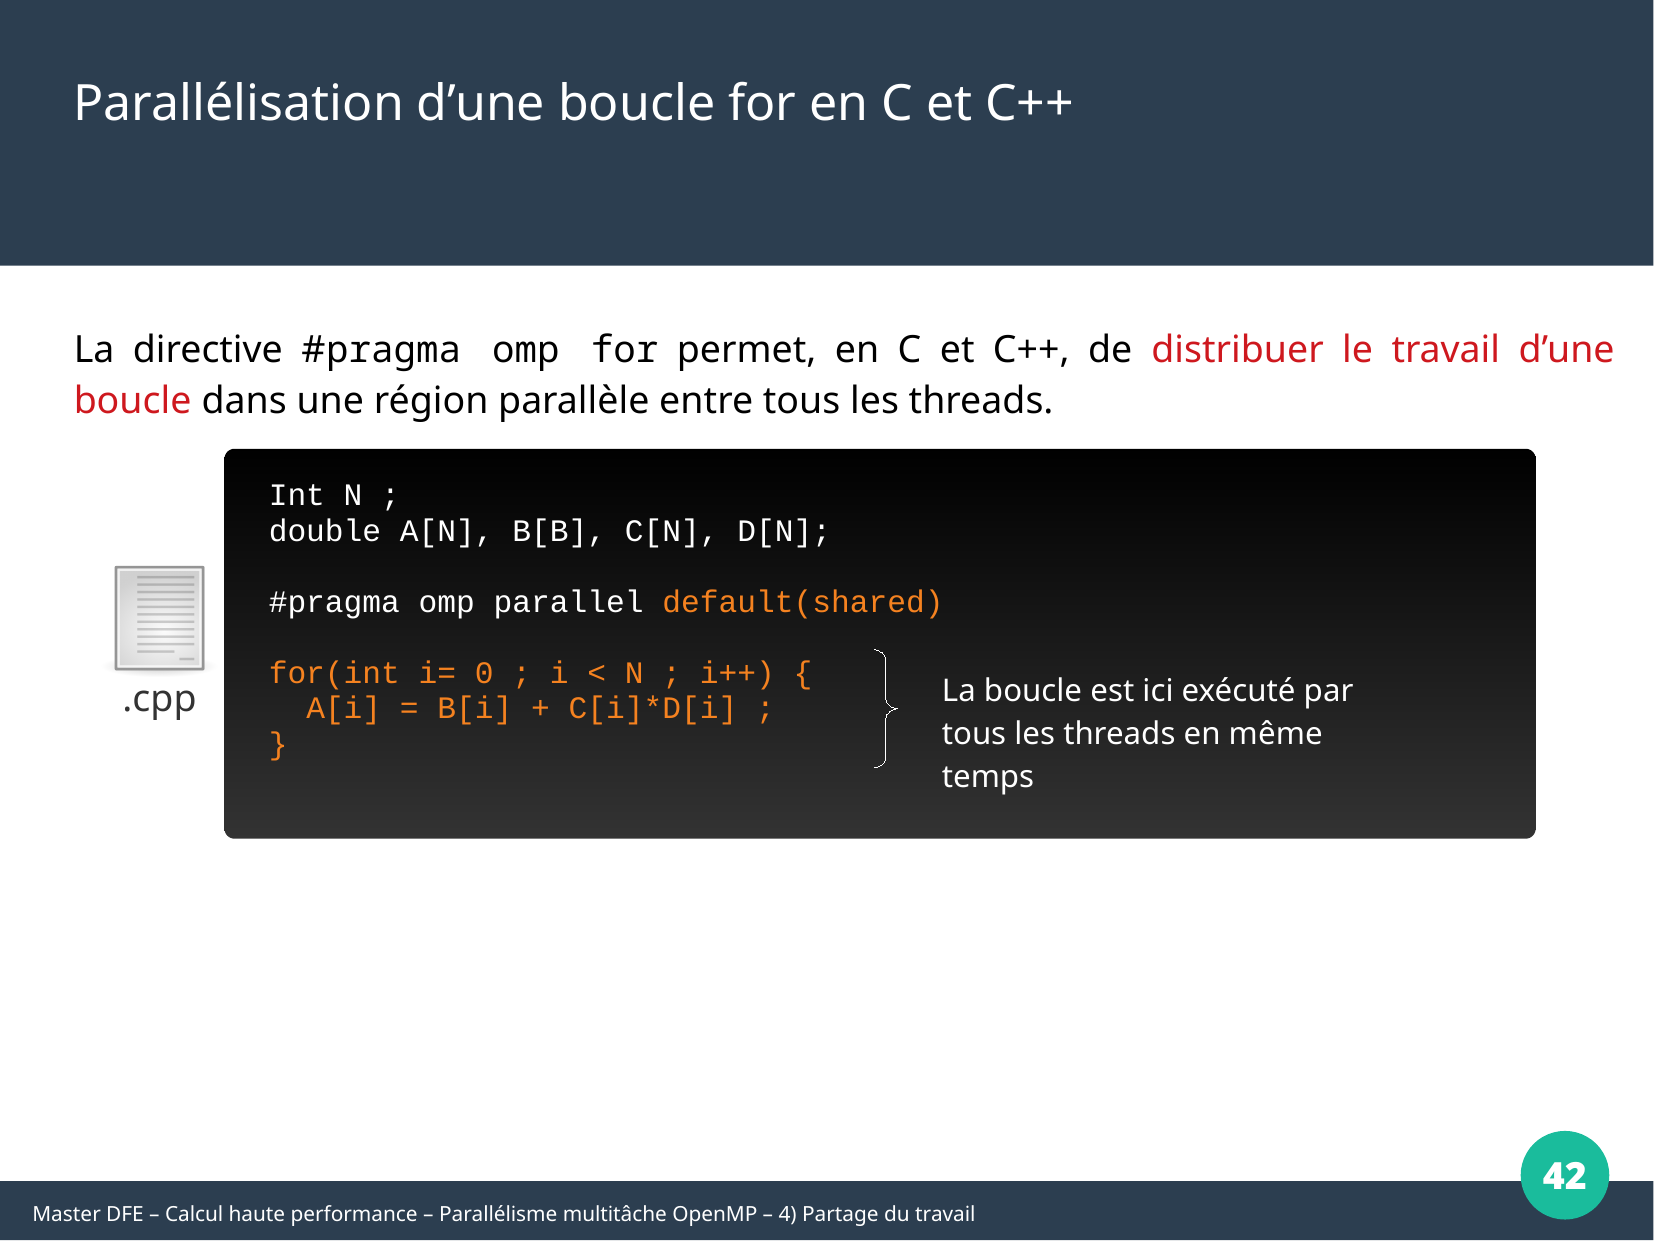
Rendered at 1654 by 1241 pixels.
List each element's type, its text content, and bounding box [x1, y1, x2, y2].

picture [100, 561, 219, 663]
text_box Int N ; double A[N], B[B], C[N], D[N]; #pragma omp parallel default(shared) for(int i= 0 ; i < N ; i++) { A[i] = B[i] + C[i]*D[i] ; } [254, 472, 1524, 1111]
text_box La boucle est ici exécuté par tous les threads en même temps [927, 660, 1436, 803]
text_box [224, 448, 1536, 839]
text_box .cpp [82, 663, 237, 730]
text_box Master DFE – Calcul haute performance – Parallélisme multitâche OpenMP – 4) Partage du travail [17, 1191, 1436, 1235]
text_box La directive #pragma omp for permet, en C et C++, de distribuer le travail d’une boucle dans une région parallèle entre tous les threads. [59, 314, 1630, 483]
text_box Parallélisation d’une boucle for en C et C++ [59, 59, 1477, 209]
